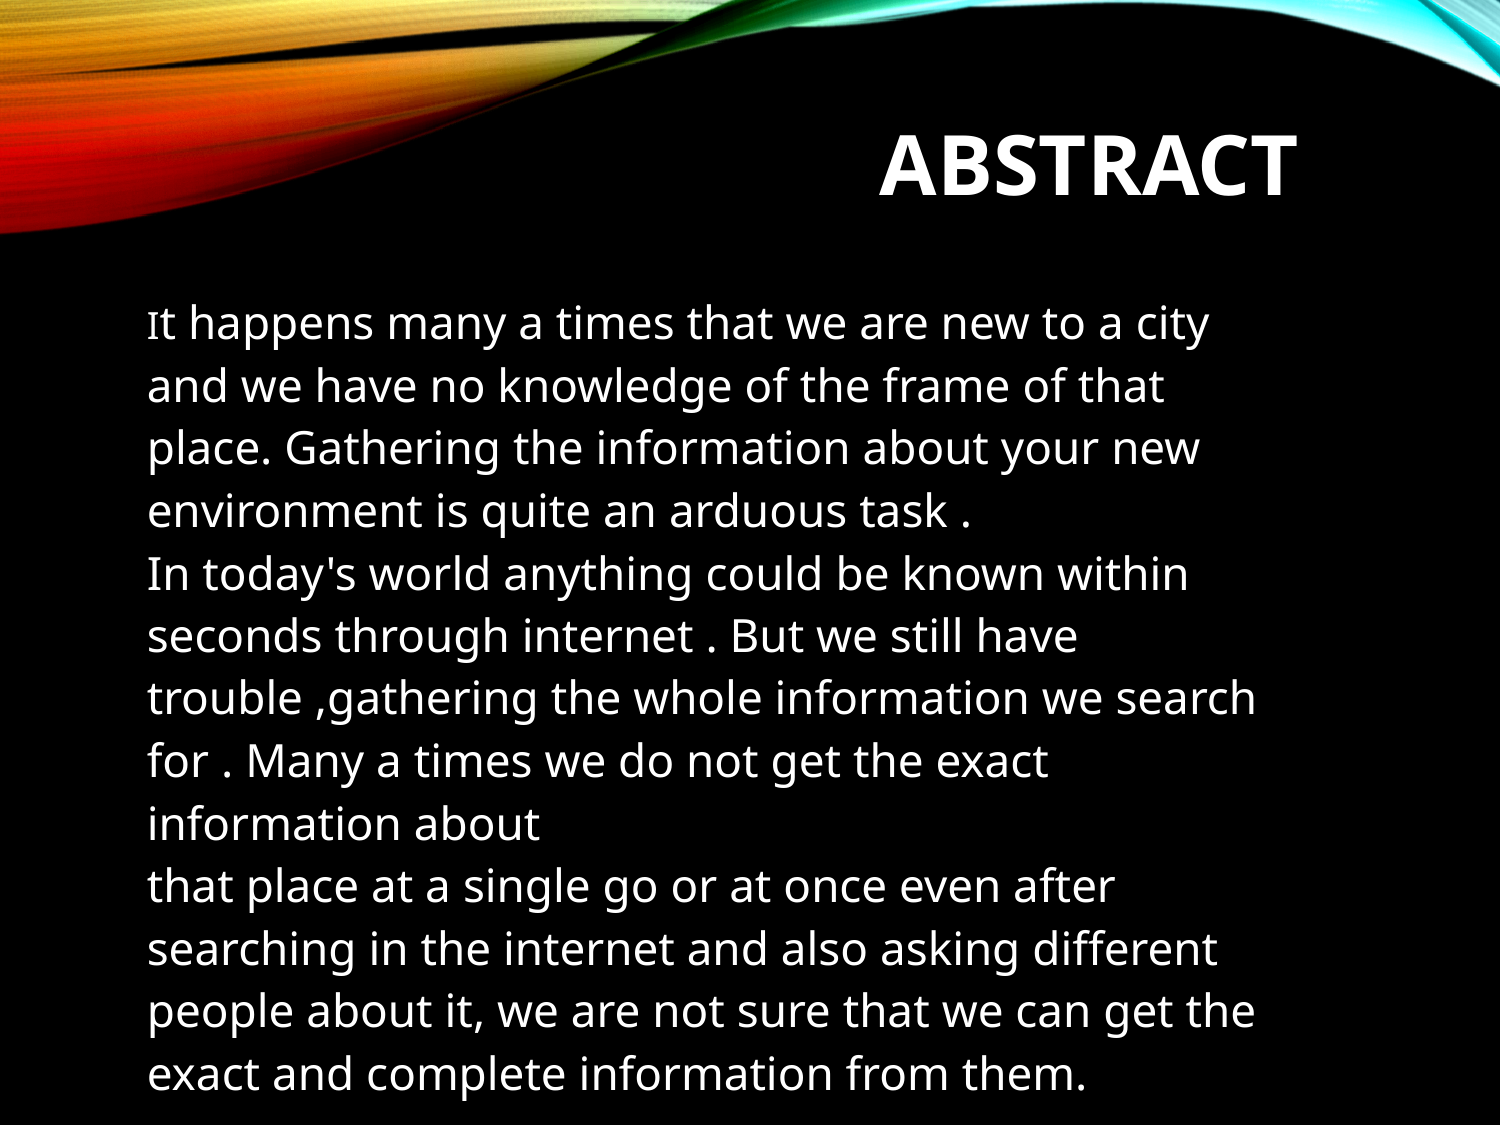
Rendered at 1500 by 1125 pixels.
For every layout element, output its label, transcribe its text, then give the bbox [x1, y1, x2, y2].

text_box It happens many a times that we are new to a city and we have no knowledge of the frame of that place. Gathering the information about your new environment is quite an arduous task . In today's world anything could be known within seconds through internet . But we still have trouble ,gathering the whole information we search for . Many a times we do not get the exact information about that place at a single go or at once even after searching in the internet and also asking different people about it, we are not sure that we can get the exact and complete information from them. [132, 283, 1314, 1017]
picture [0, 0, 1500, 237]
title ABSTRACT [239, 59, 1300, 272]
